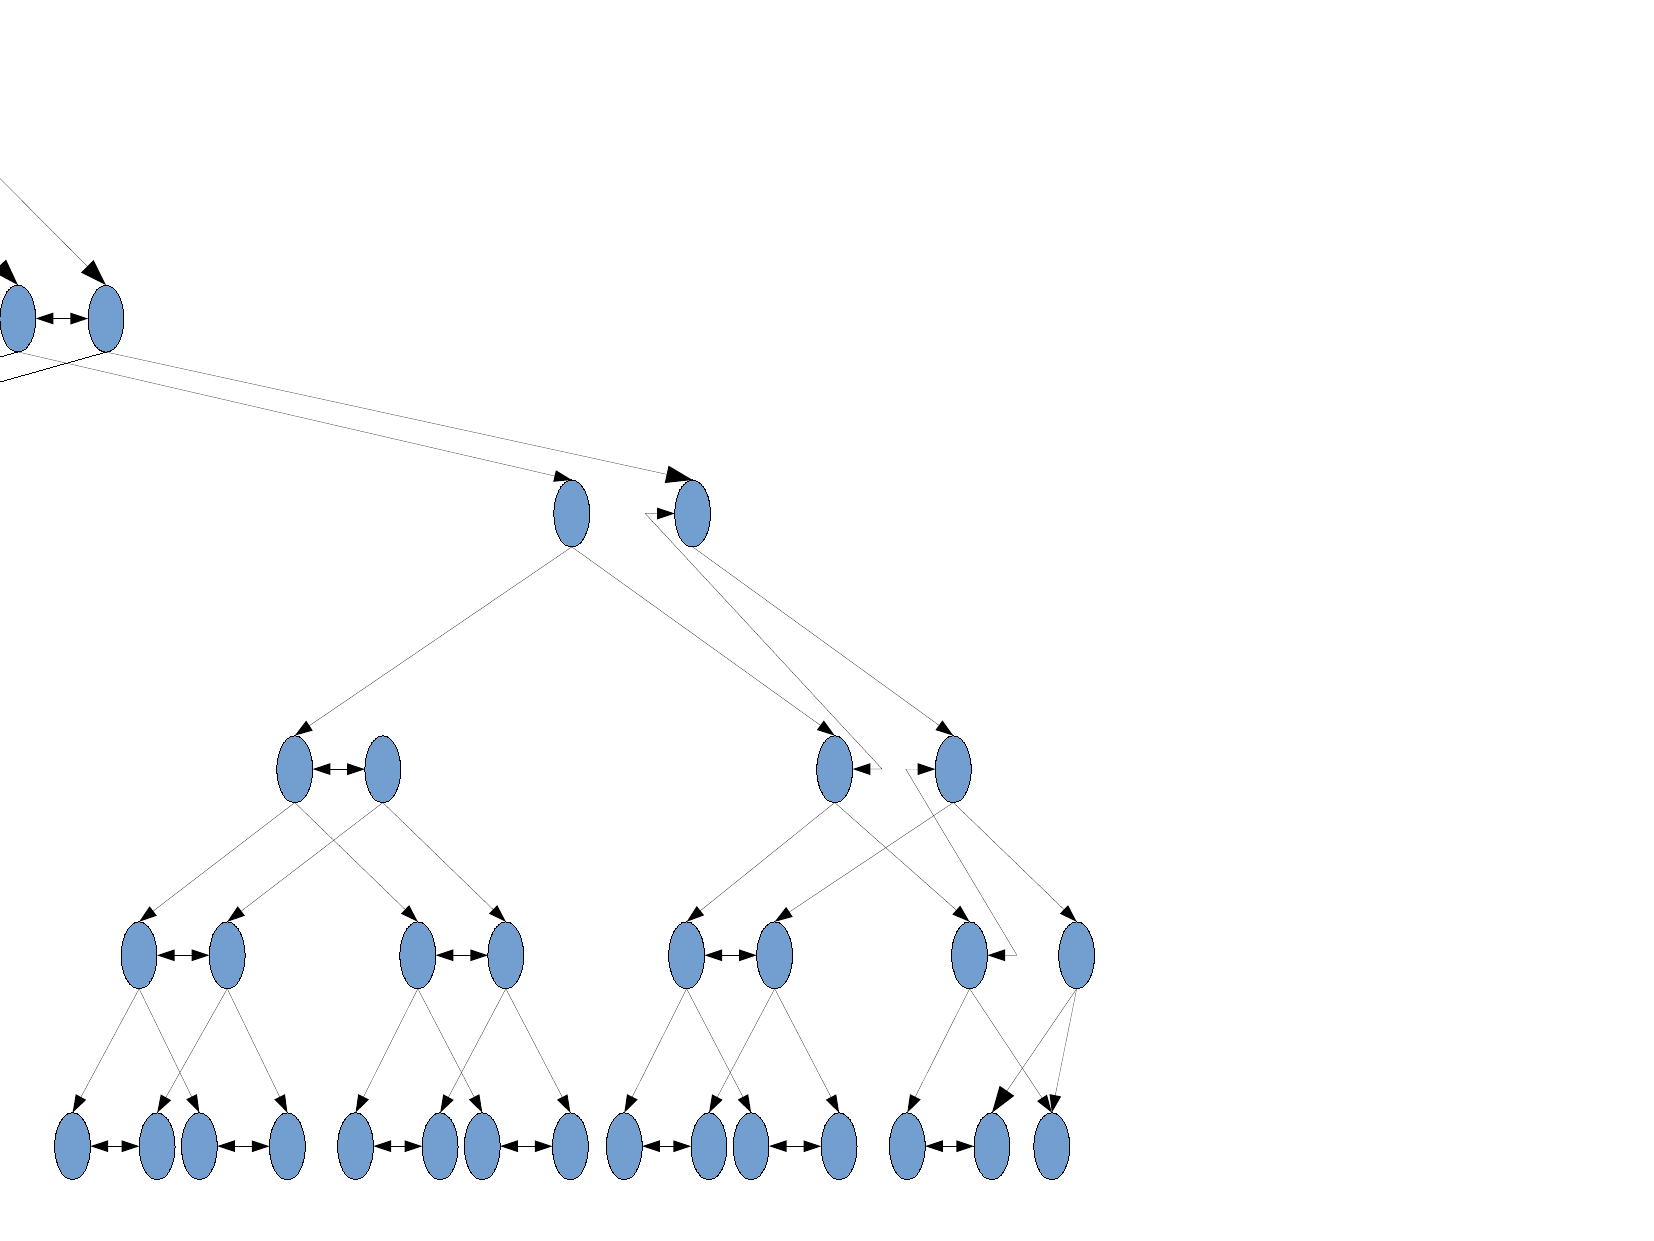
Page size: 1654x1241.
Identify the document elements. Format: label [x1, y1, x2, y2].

text_box [88, 285, 124, 352]
text_box [276, 735, 313, 803]
text_box [121, 921, 157, 989]
text_box [668, 921, 705, 989]
text_box [756, 921, 793, 989]
text_box [821, 1112, 858, 1180]
text_box [139, 1112, 176, 1180]
text_box [674, 480, 711, 547]
text_box [1033, 1112, 1070, 1180]
text_box [974, 1112, 1010, 1180]
text_box [553, 479, 590, 547]
text_box [951, 921, 988, 989]
text_box [487, 921, 524, 989]
text_box [399, 921, 436, 989]
text_box [816, 735, 853, 803]
text_box [691, 1112, 727, 1180]
text_box [337, 1112, 374, 1180]
text_box [552, 1112, 589, 1180]
text_box [733, 1112, 769, 1180]
text_box [935, 735, 972, 803]
text_box [364, 735, 401, 803]
text_box [181, 1112, 218, 1180]
text_box [606, 1112, 643, 1180]
text_box [54, 1112, 91, 1180]
text_box [1058, 921, 1095, 989]
text_box [269, 1112, 306, 1180]
text_box [209, 921, 246, 989]
text_box [464, 1112, 501, 1180]
text_box [889, 1112, 926, 1180]
text_box [422, 1112, 459, 1180]
text_box [0, 284, 36, 352]
